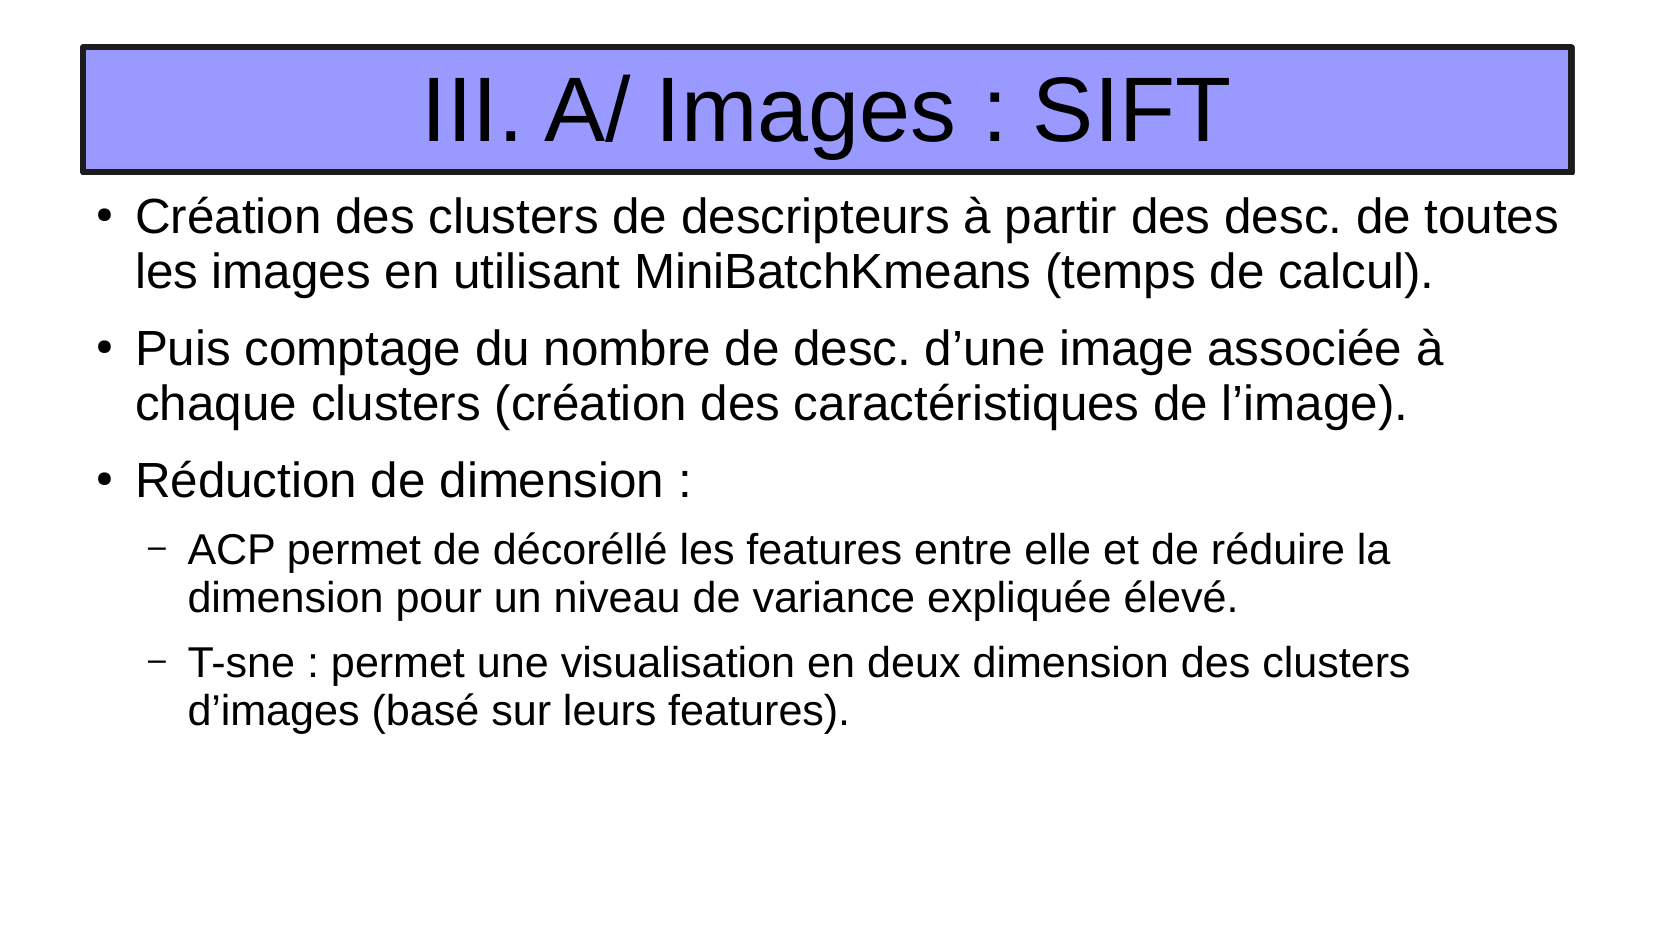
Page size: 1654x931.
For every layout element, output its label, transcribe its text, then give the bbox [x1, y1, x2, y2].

title III. A/ Images : SIFT [83, 47, 1572, 172]
list Création des clusters de descripteurs à partir des desc. de toutes les images en utilisant MiniBatchKmeans (temps de calcul). Puis comptage du nombre de desc. d’une image associée à chaque clusters (création des caractéristiques de l’image). Réduction de dimension : ACP permet de décoréllé les features entre elle et de réduire la dimension pour un niveau de variance expliquée élevé. T-sne : permet une visualisation en deux dimension des clusters d’images (basé sur leurs features). [82, 188, 1571, 758]
